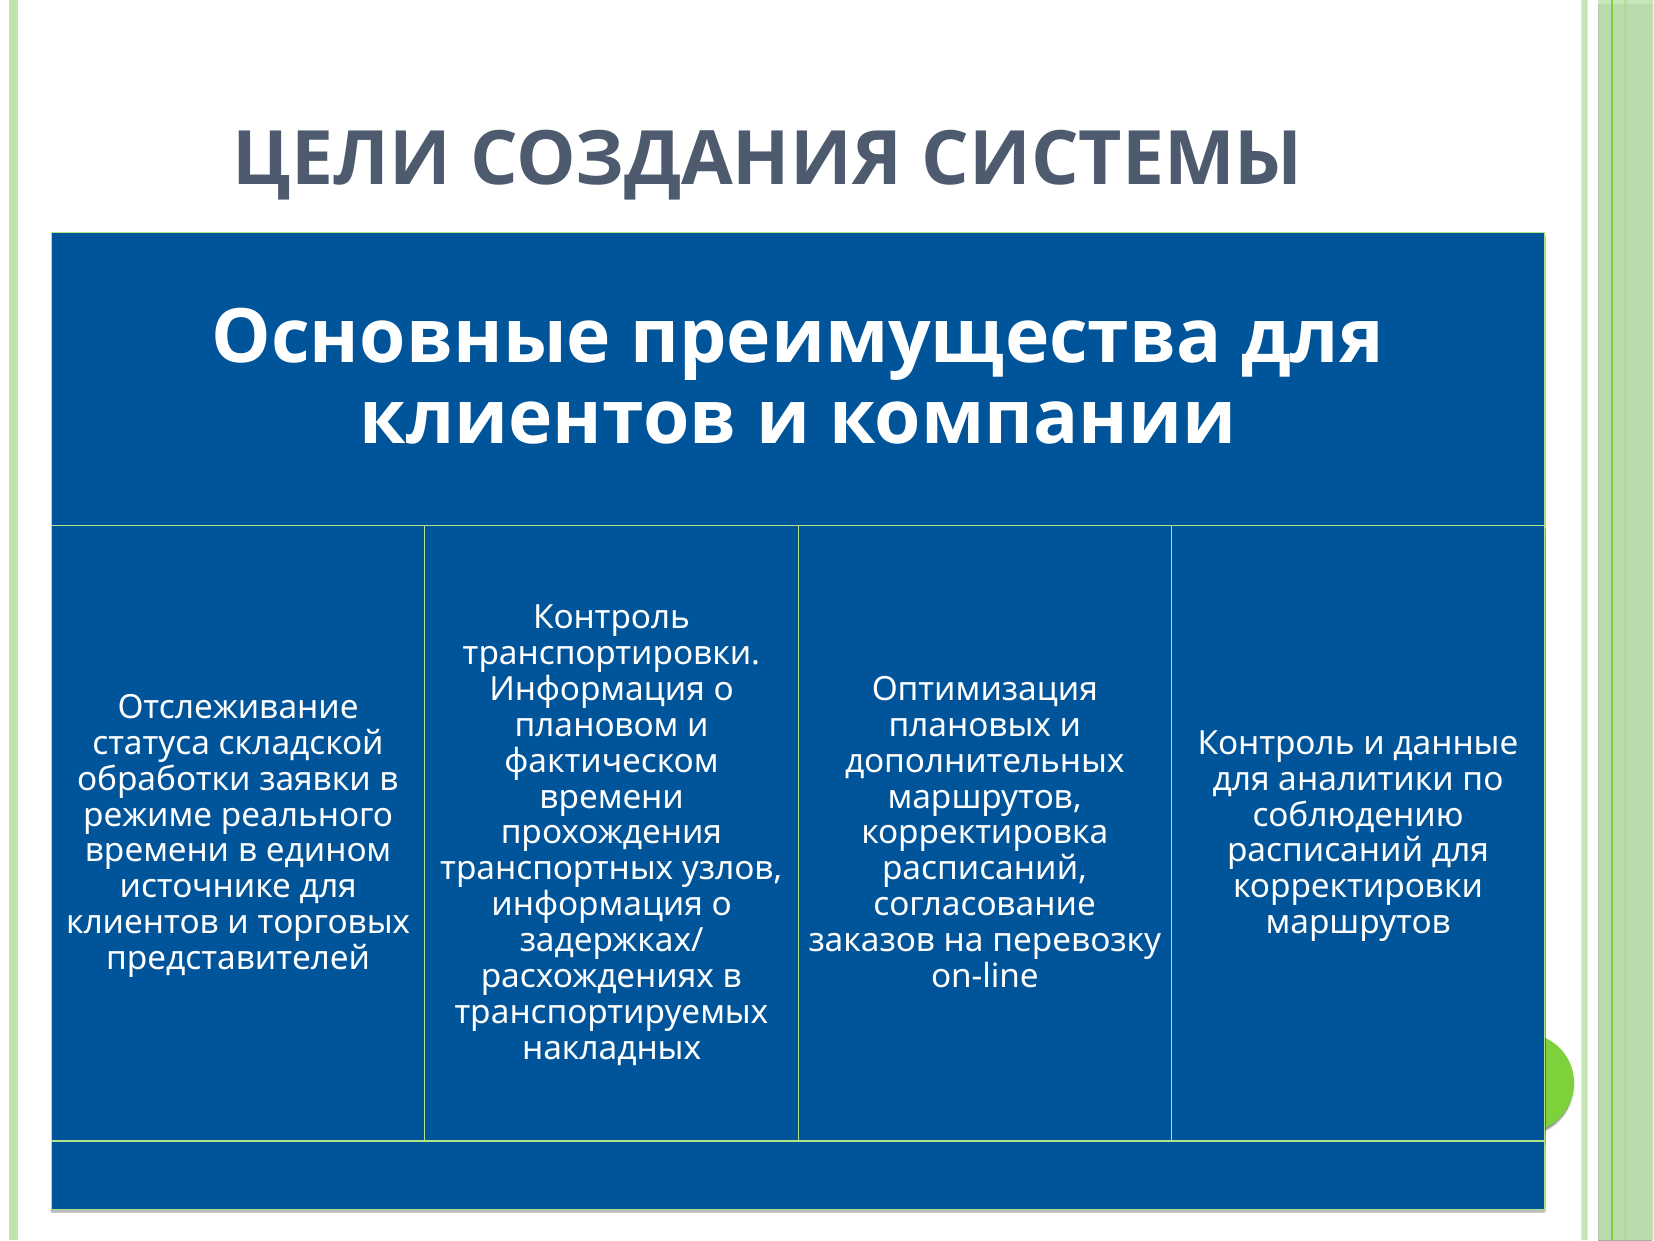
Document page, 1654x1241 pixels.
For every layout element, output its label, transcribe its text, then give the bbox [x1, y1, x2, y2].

text_box Контроль транспортировки. Информация о плановом и фактическом времени прохождения транспортных узлов, информация о задержках/ расхождениях в транспортируемых накладных [424, 525, 798, 1141]
text_box Основные преимущества для клиентов и компании [51, 232, 1545, 525]
text_box Отслеживание статуса складской обработки заявки в режиме реального времени в едином источнике для клиентов и торговых представителей [51, 525, 424, 1141]
text_box [51, 1141, 1545, 1210]
text_box Оптимизация плановых и дополнительных маршрутов, корректировка расписаний, согласование заказов на перевозку on-line [798, 525, 1171, 1141]
title Цели создания системы [38, 39, 1498, 207]
text_box Контроль и данные для аналитики по соблюдению расписаний для корректировки маршрутов [1171, 525, 1545, 1141]
